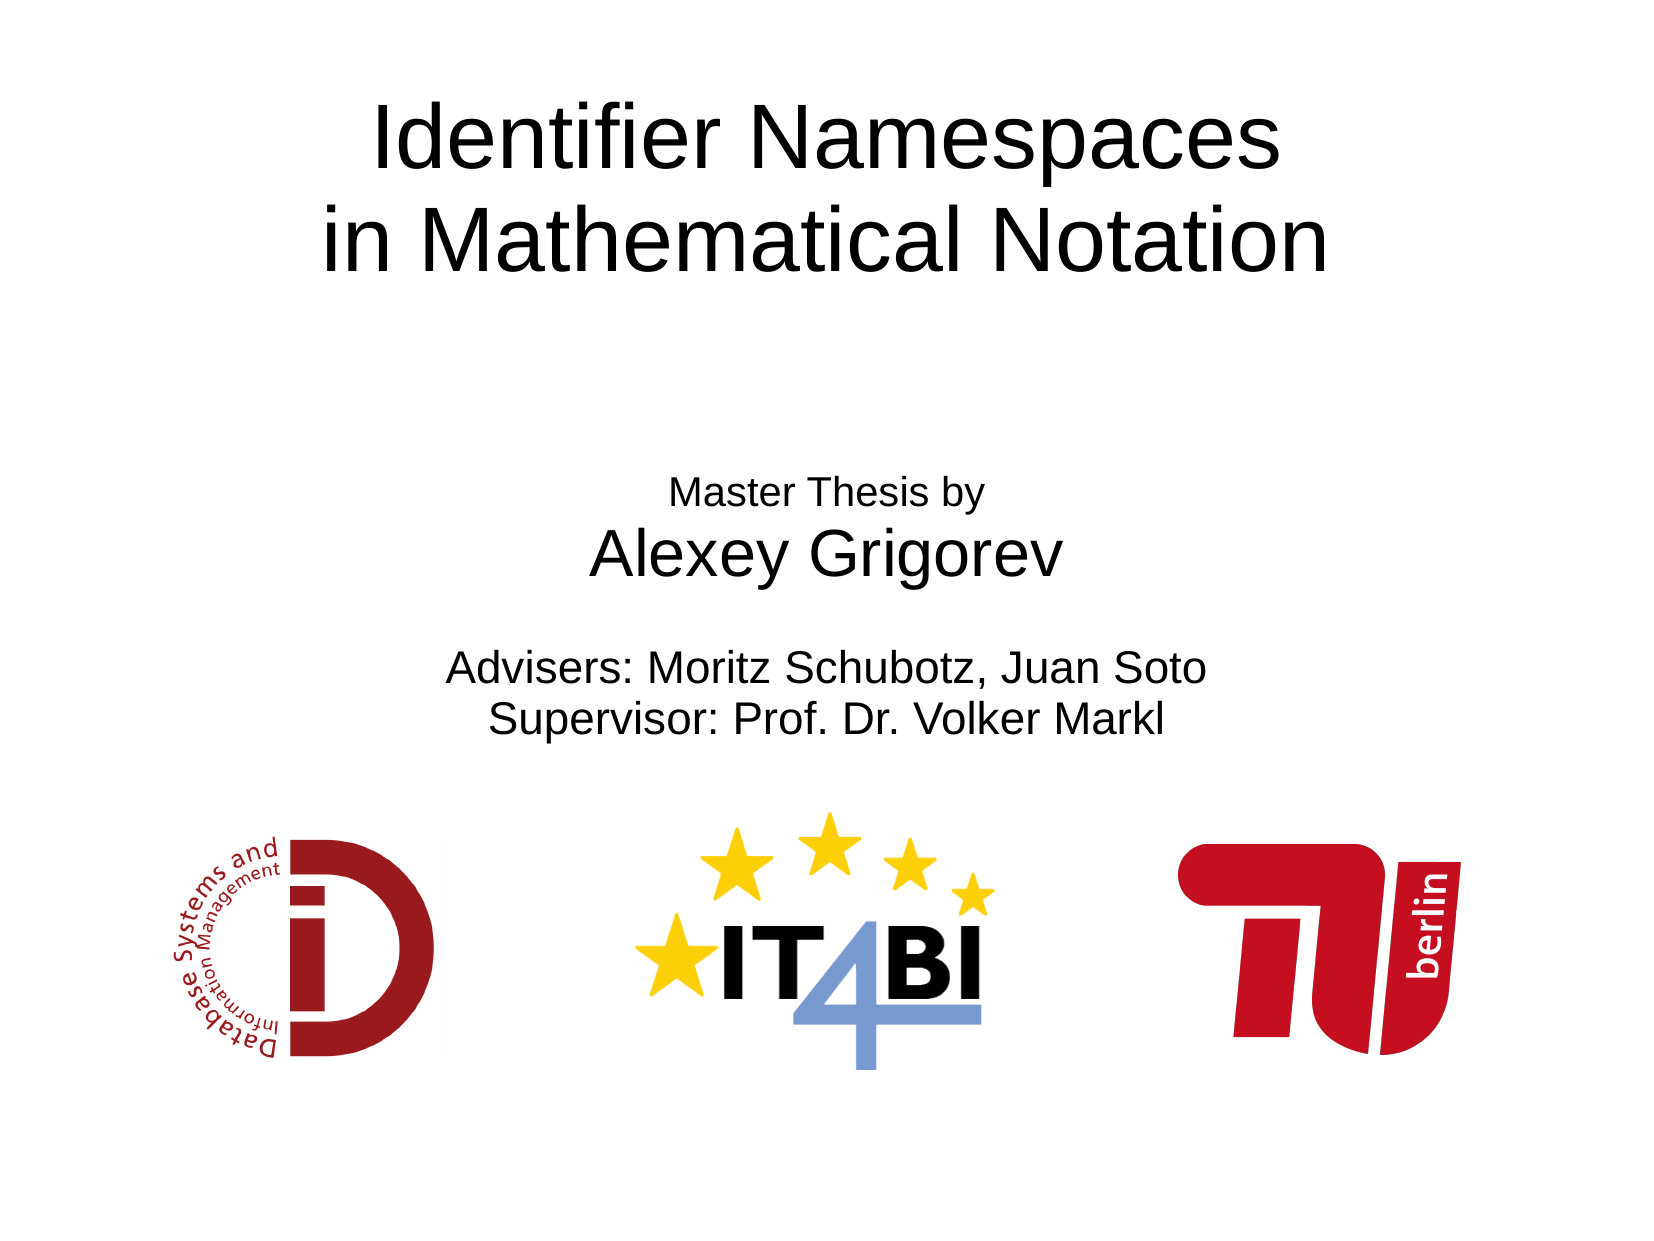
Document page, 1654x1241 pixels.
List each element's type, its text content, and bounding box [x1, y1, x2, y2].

title Identifier Namespaces in Mathematical Notation [82, 84, 1571, 255]
picture [1178, 844, 1461, 1055]
picture [635, 812, 995, 1070]
picture [167, 834, 441, 1062]
subtitle Master Thesis by Alexey Grigorev Advisers: Moritz Schubotz, Juan Soto Supervisor: Prof. Dr. Volker Markl [82, 255, 1571, 1141]
